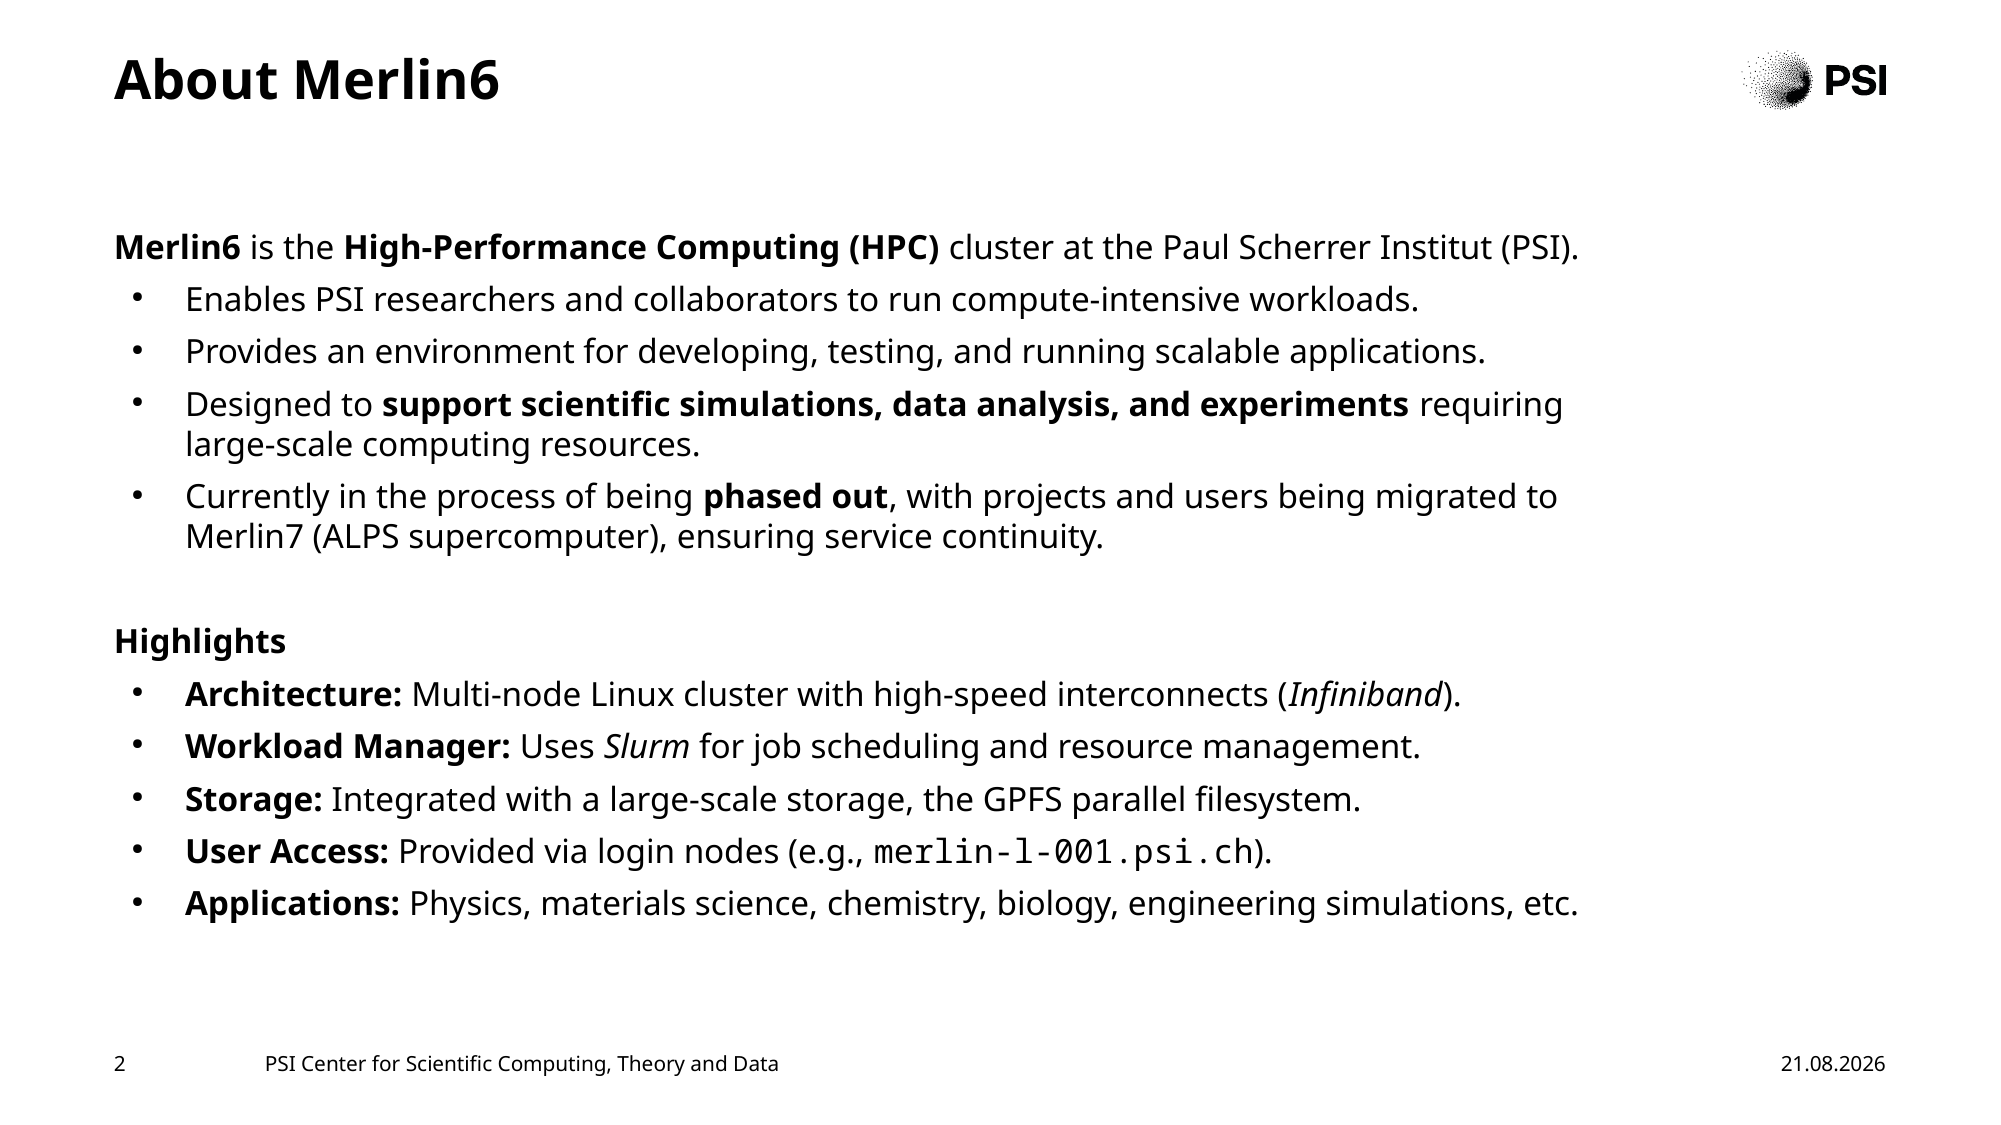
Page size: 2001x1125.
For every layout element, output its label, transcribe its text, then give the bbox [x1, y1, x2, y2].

title About Merlin6 [114, 45, 1585, 179]
list Merlin6 is the High-Performance Computing (HPC) cluster at the Paul Scherrer Institut (PSI). Enables PSI researchers and collaborators to run compute-intensive workloads. Provides an environment for developing, testing, and running scalable applications. Designed to support scientific simulations, data analysis, and experiments requiring large-scale computing resources. Currently in the process of being phased out, with projects and users being migrated to Merlin7 (ALPS supercomputer), ensuring service continuity. Highlights Architecture: Multi-node Linux cluster with high-speed interconnects (Infiniband). Workload Manager: Uses Slurm for job scheduling and resource management. Storage: Integrated with a large-scale storage, the GPFS parallel filesystem. User Access: Provided via login nodes (e.g., merlin-l-001.psi.ch). Applications: Physics, materials science, chemistry, biology, engineering simulations, etc. [114, 225, 1585, 988]
